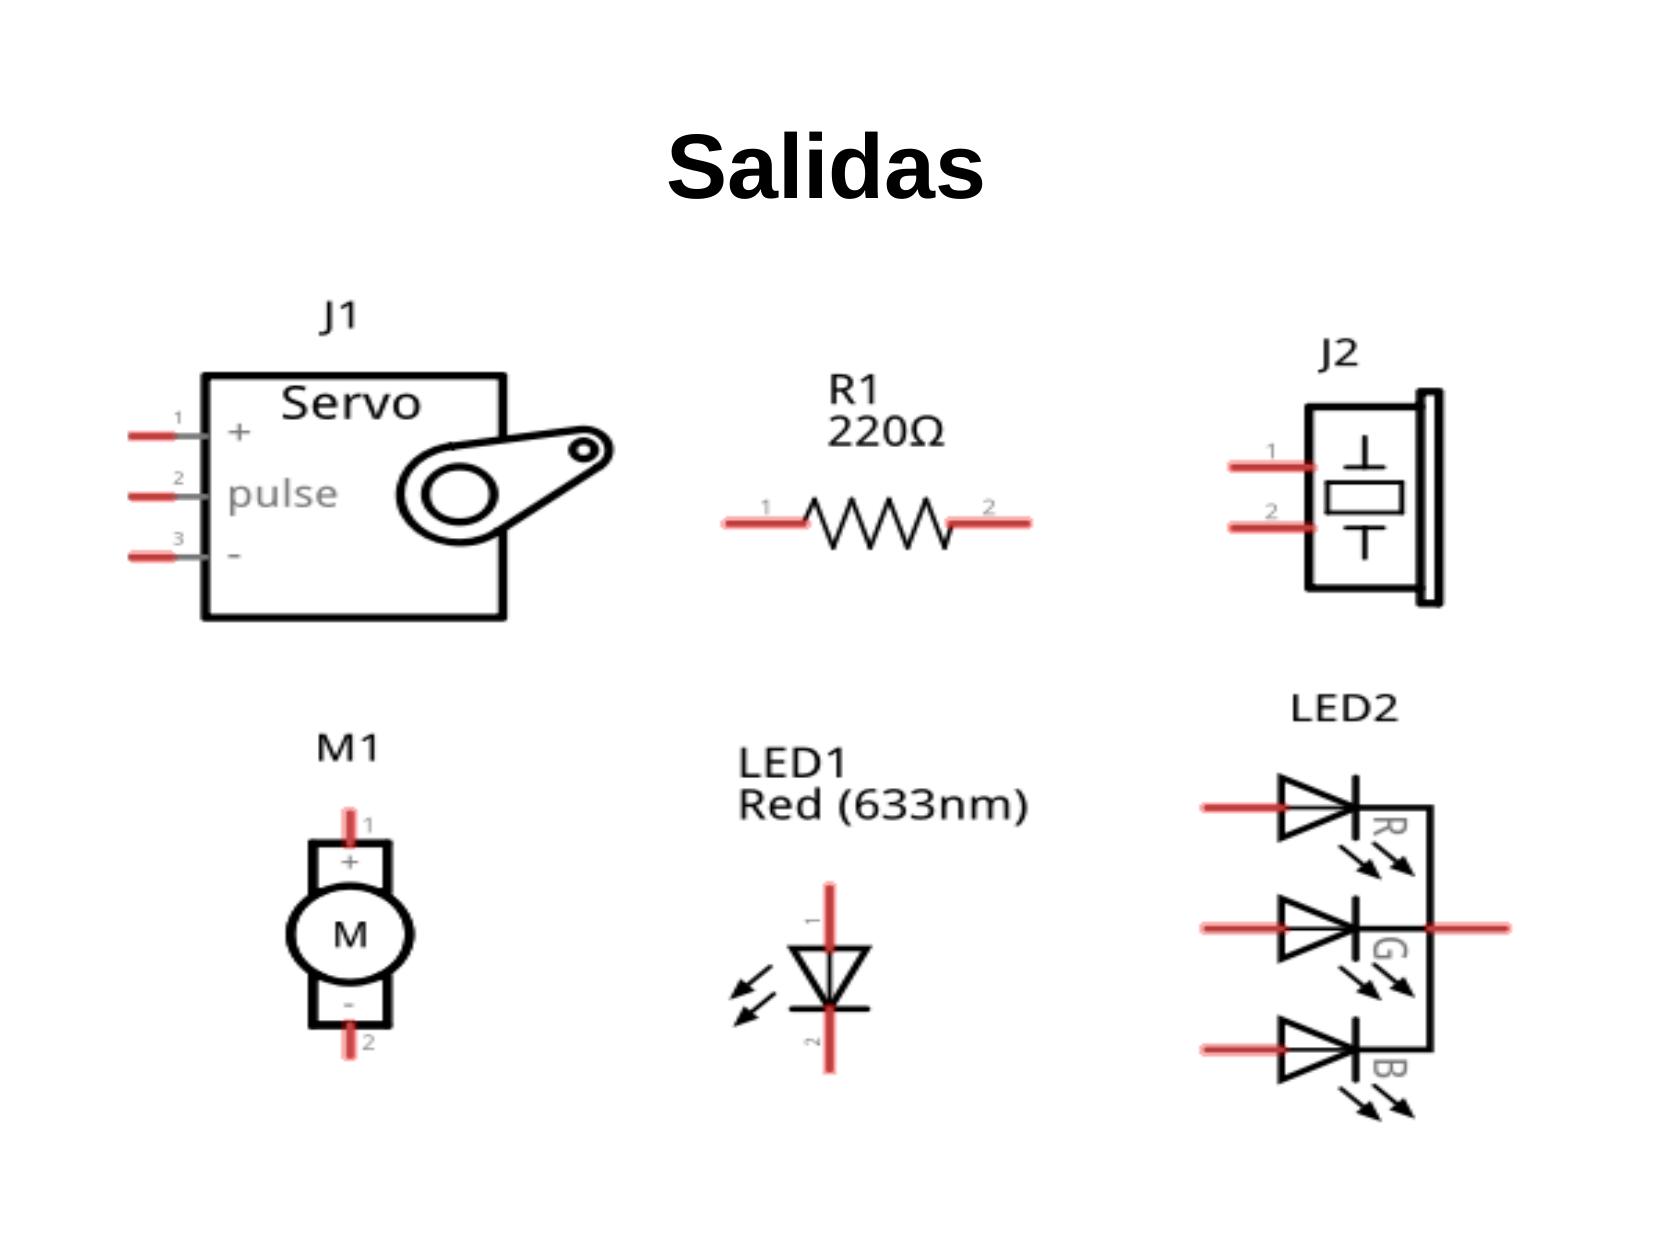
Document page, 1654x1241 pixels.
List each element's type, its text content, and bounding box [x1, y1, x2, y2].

picture [90, 269, 1571, 1171]
title Salidas [82, 62, 1571, 271]
